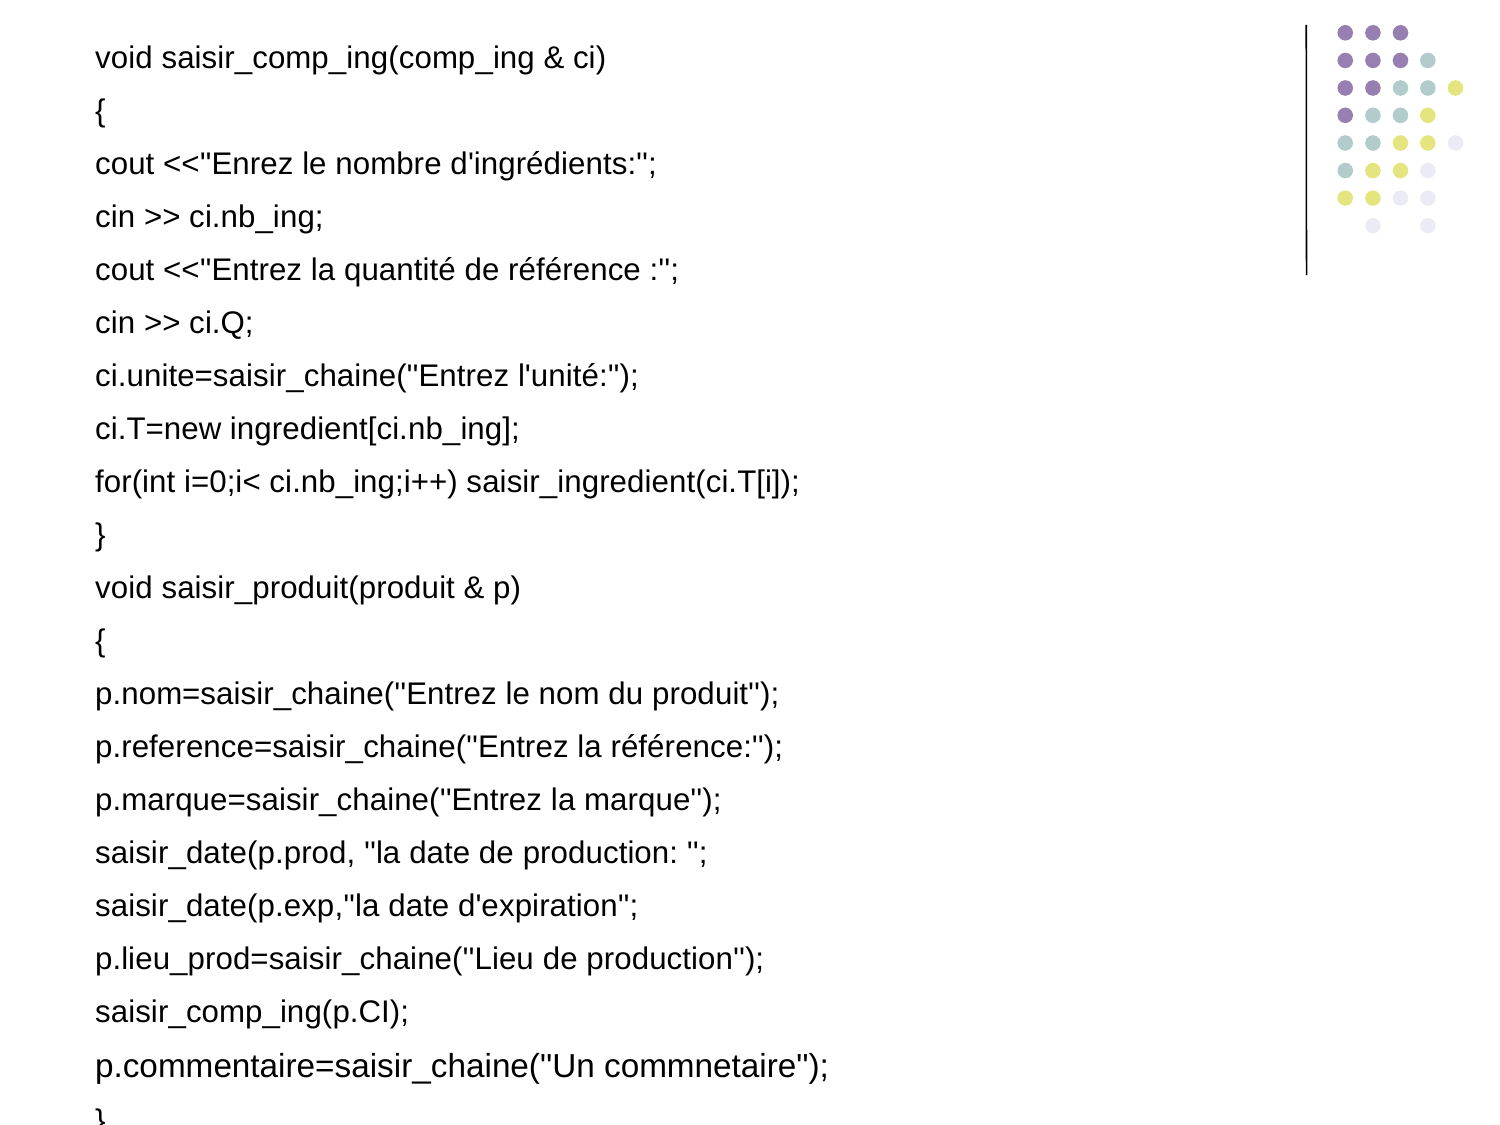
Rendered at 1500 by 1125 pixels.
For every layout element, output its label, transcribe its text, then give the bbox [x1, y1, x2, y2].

list void saisir_comp_ing(comp_ing & ci) { cout <<''Enrez le nombre d'ingrédients:''; cin >> ci.nb_ing; cout <<''Entrez la quantité de référence :''; cin >> ci.Q; ci.unite=saisir_chaine(''Entrez l'unité:''); ci.T=new ingredient[ci.nb_ing]; for(int i=0;i< ci.nb_ing;i++) saisir_ingredient(ci.T[i]); } void saisir_produit(produit & p) { p.nom=saisir_chaine(''Entrez le nom du produit''); p.reference=saisir_chaine(''Entrez la référence:''); p.marque=saisir_chaine(''Entrez la marque''); saisir_date(p.prod, ''la date de production: ''; saisir_date(p.exp,''la date d'expiration''; p.lieu_prod=saisir_chaine(''Lieu de production''); saisir_comp_ing(p.CI); p.commentaire=saisir_chaine(''Un commnetaire''); } [75, 29, 1422, 1125]
